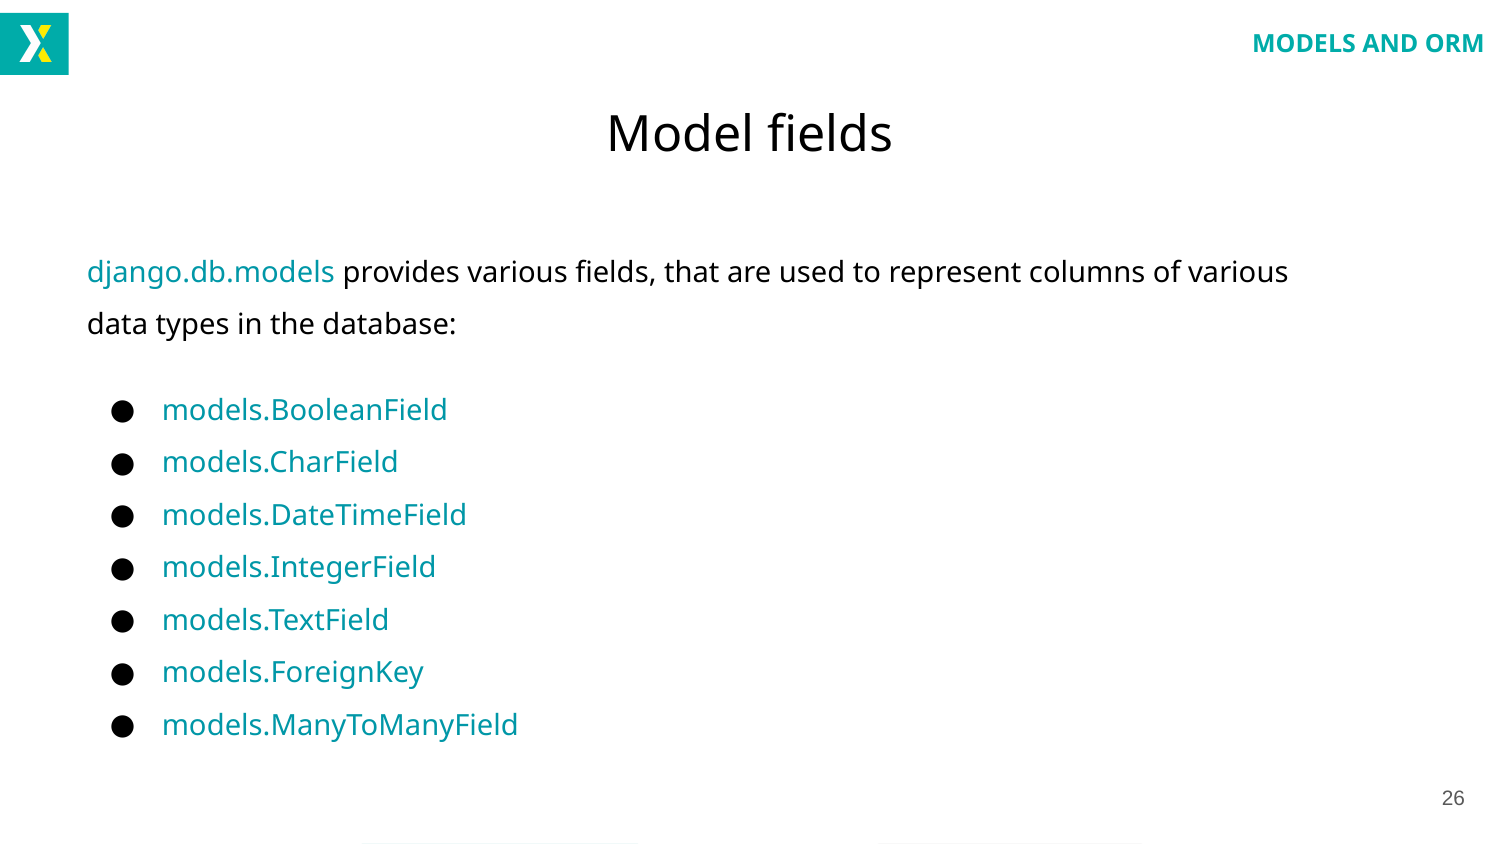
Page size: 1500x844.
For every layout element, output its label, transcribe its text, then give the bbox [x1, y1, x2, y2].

text_box django.db.models provides various fields, that are used to represent columns of various data types in the database: models.BooleanField models.CharField models.DateTimeField models.IntegerField models.TextField models.ForeignKey models.ManyToManyField [71, 220, 1367, 664]
text_box Model fields [115, 86, 1385, 181]
slide_number <number> [1389, 764, 1480, 830]
picture [17, 25, 54, 62]
